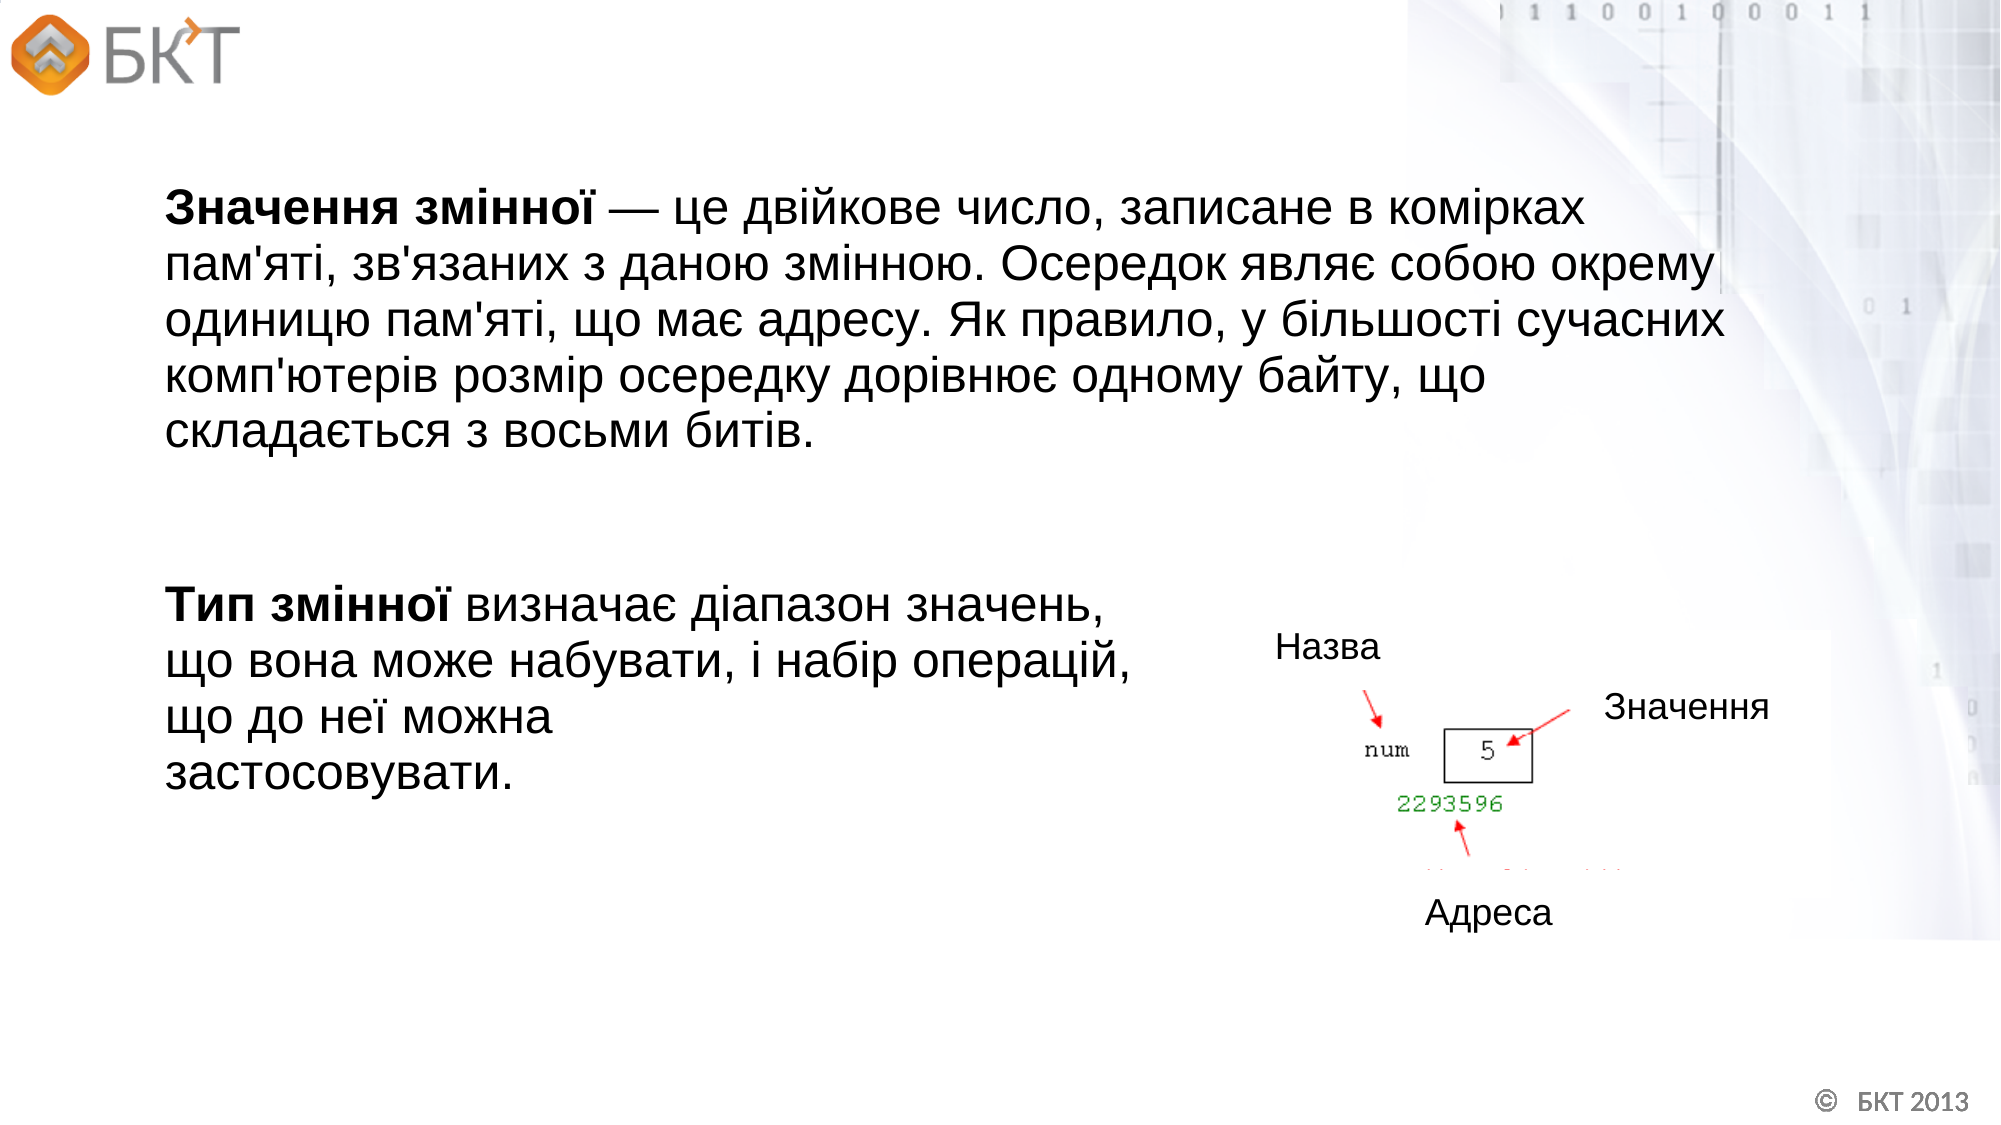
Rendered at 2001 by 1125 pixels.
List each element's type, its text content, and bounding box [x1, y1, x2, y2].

text_box Значення змінної — це двійкове число, записане в комірках пам'яті, зв'язаних з даною змінною. Осередок являє собою окрему одиницю пам'яті, що має адресу. Як правило, у більшості сучасних комп'ютерів розмір осередку дорівнює одному байту, що складається з восьми битів. [149, 172, 1780, 554]
text_box Назва [1260, 618, 1396, 676]
text_box Значення [1589, 678, 1786, 736]
picture [4, 9, 250, 97]
text_box [1575, 630, 1831, 736]
text_box Тип змінної визначає діапазон значень, що вона може набувати, і набір операцій, що до неї можна застосовувати. [150, 570, 1201, 886]
picture [1187, 0, 2000, 1125]
text_box [1395, 870, 1741, 961]
text_box [1201, 594, 1456, 690]
text_box Адреса [1410, 885, 1568, 942]
